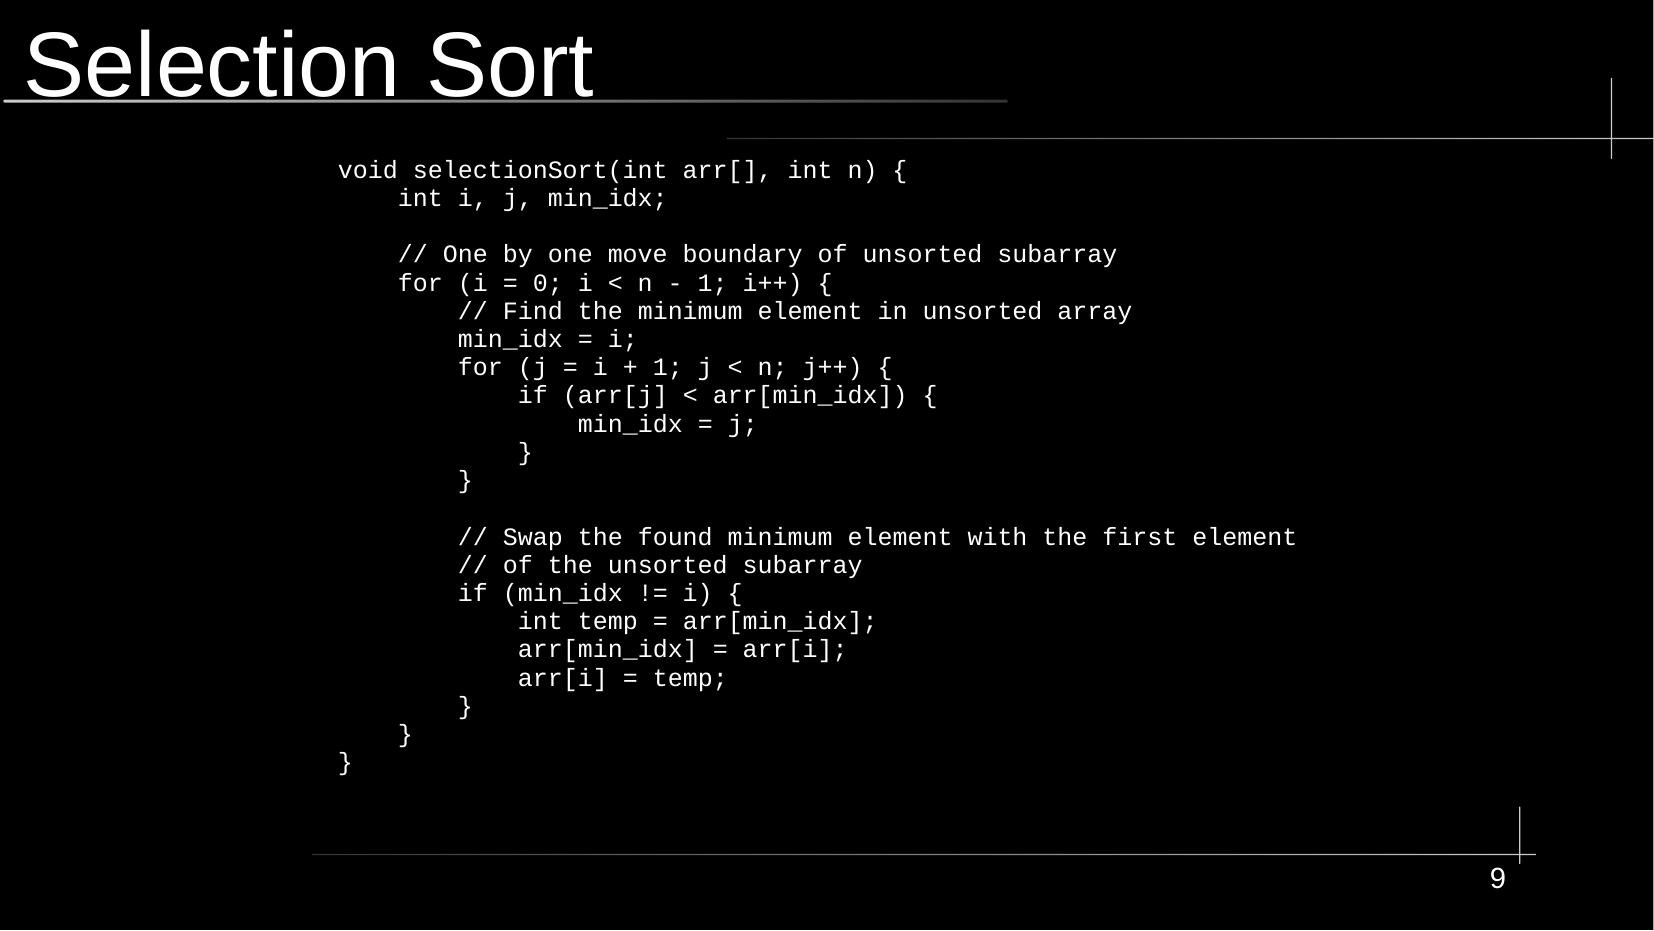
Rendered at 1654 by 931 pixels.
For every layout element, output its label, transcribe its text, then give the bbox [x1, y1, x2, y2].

title Selection Sort [23, 11, 1589, 119]
text_box void selectionSort(int arr[], int n) { int i, j, min_idx; // One by one move boundary of unsorted subarray for (i = 0; i < n - 1; i++) { // Find the minimum element in unsorted array min_idx = i; for (j = i + 1; j < n; j++) { if (arr[j] < arr[min_idx]) { min_idx = j; } } // Swap the found minimum element with the first element // of the unsorted subarray if (min_idx != i) { int temp = arr[min_idx]; arr[min_idx] = arr[i]; arr[i] = temp; } } } [323, 150, 1374, 826]
